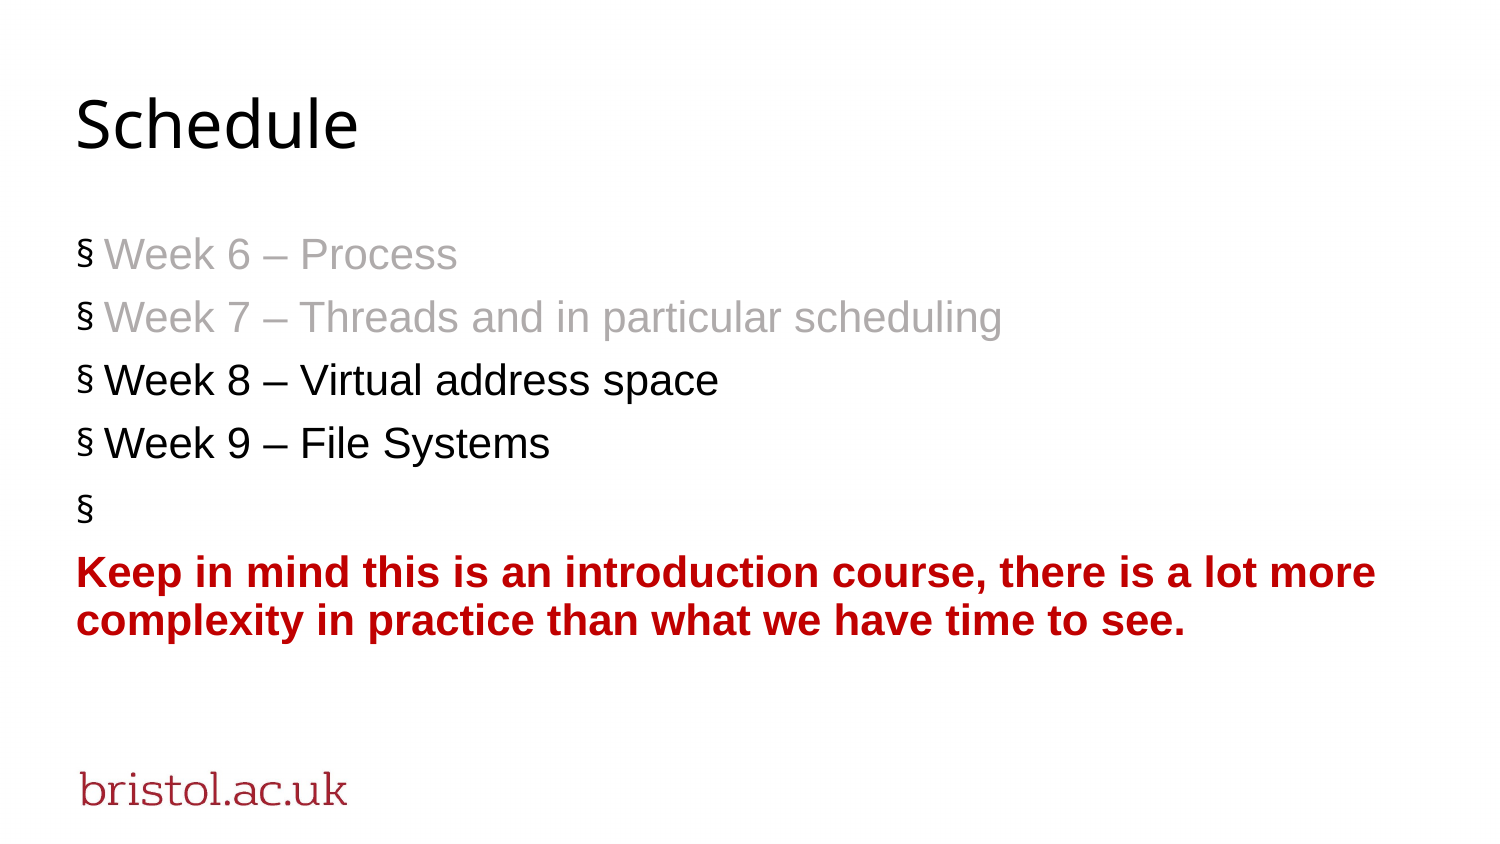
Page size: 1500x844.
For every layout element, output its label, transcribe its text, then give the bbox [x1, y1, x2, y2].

list Week 6 – Process Week 7 – Threads and in particular scheduling Week 8 – Virtual address space Week 9 – File Systems Keep in mind this is an introduction course, there is a lot more complexity in practice than what we have time to see. [60, 224, 1440, 699]
title Schedule [60, 44, 1440, 209]
